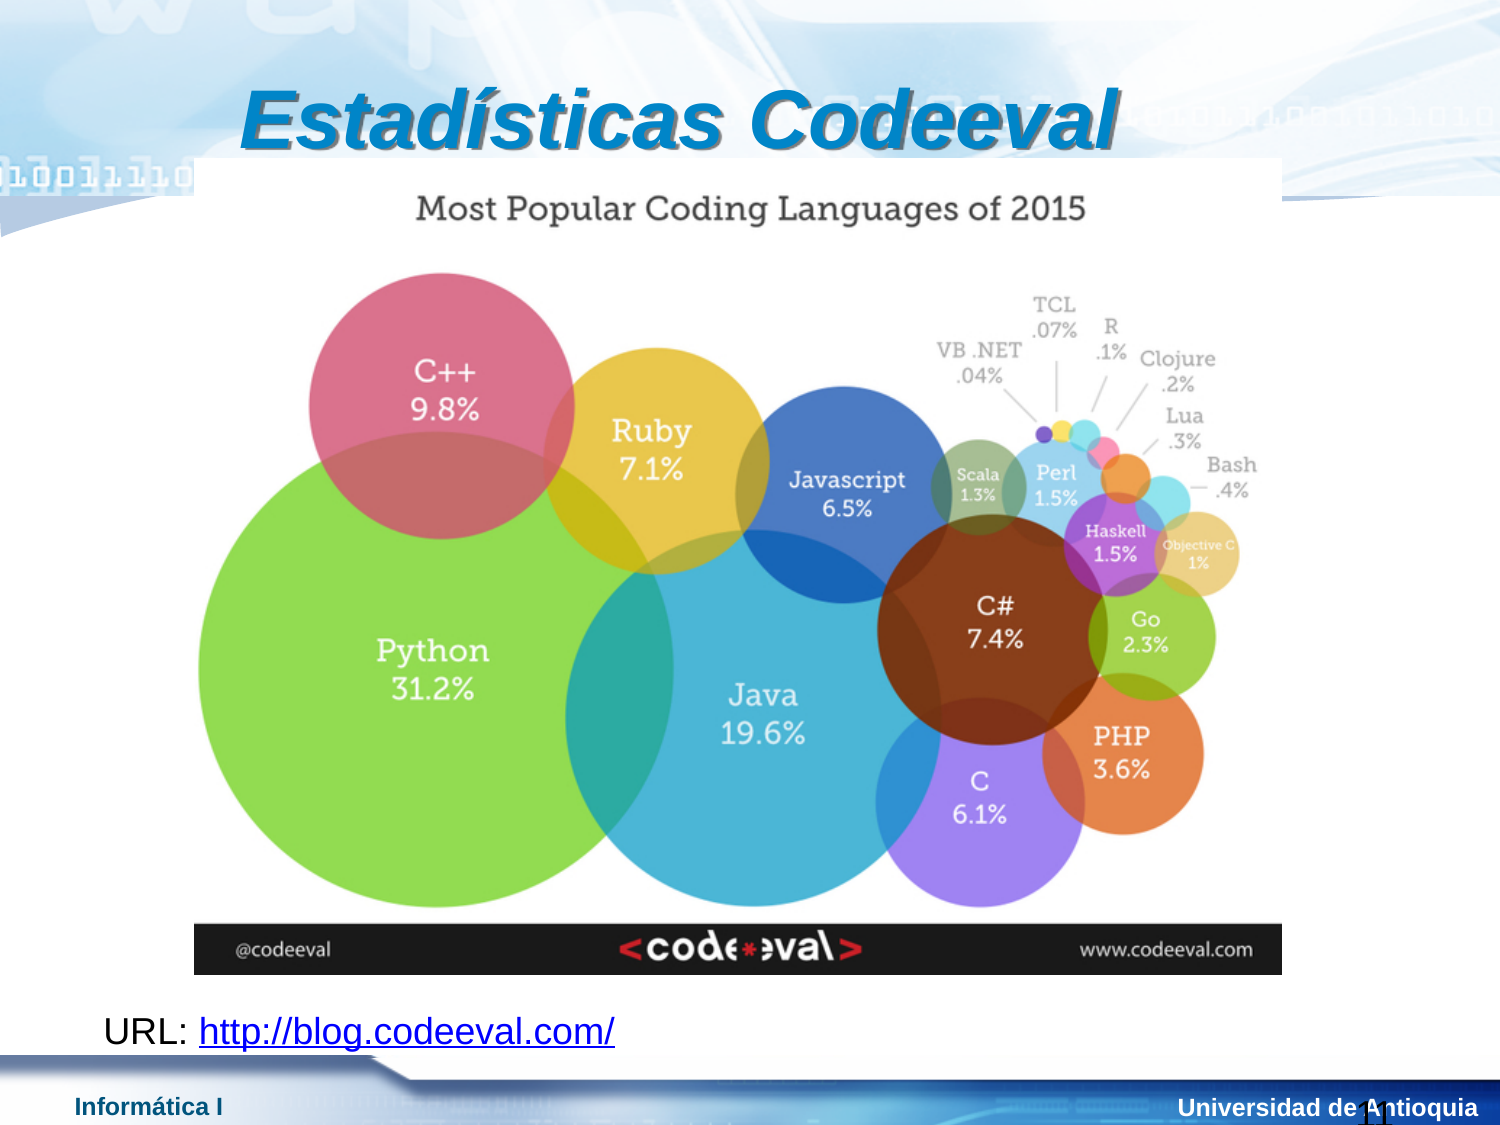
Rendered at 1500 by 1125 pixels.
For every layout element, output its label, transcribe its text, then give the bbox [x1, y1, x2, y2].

title Estadísticas Codeeval [224, 57, 1438, 150]
picture [0, 1055, 1500, 1125]
picture [0, 0, 1500, 975]
picture [1332, 1105, 1337, 1114]
text_box URL: http://blog.codeeval.com/ [88, 999, 880, 1060]
slide_number <número> [1340, 1082, 1500, 1125]
